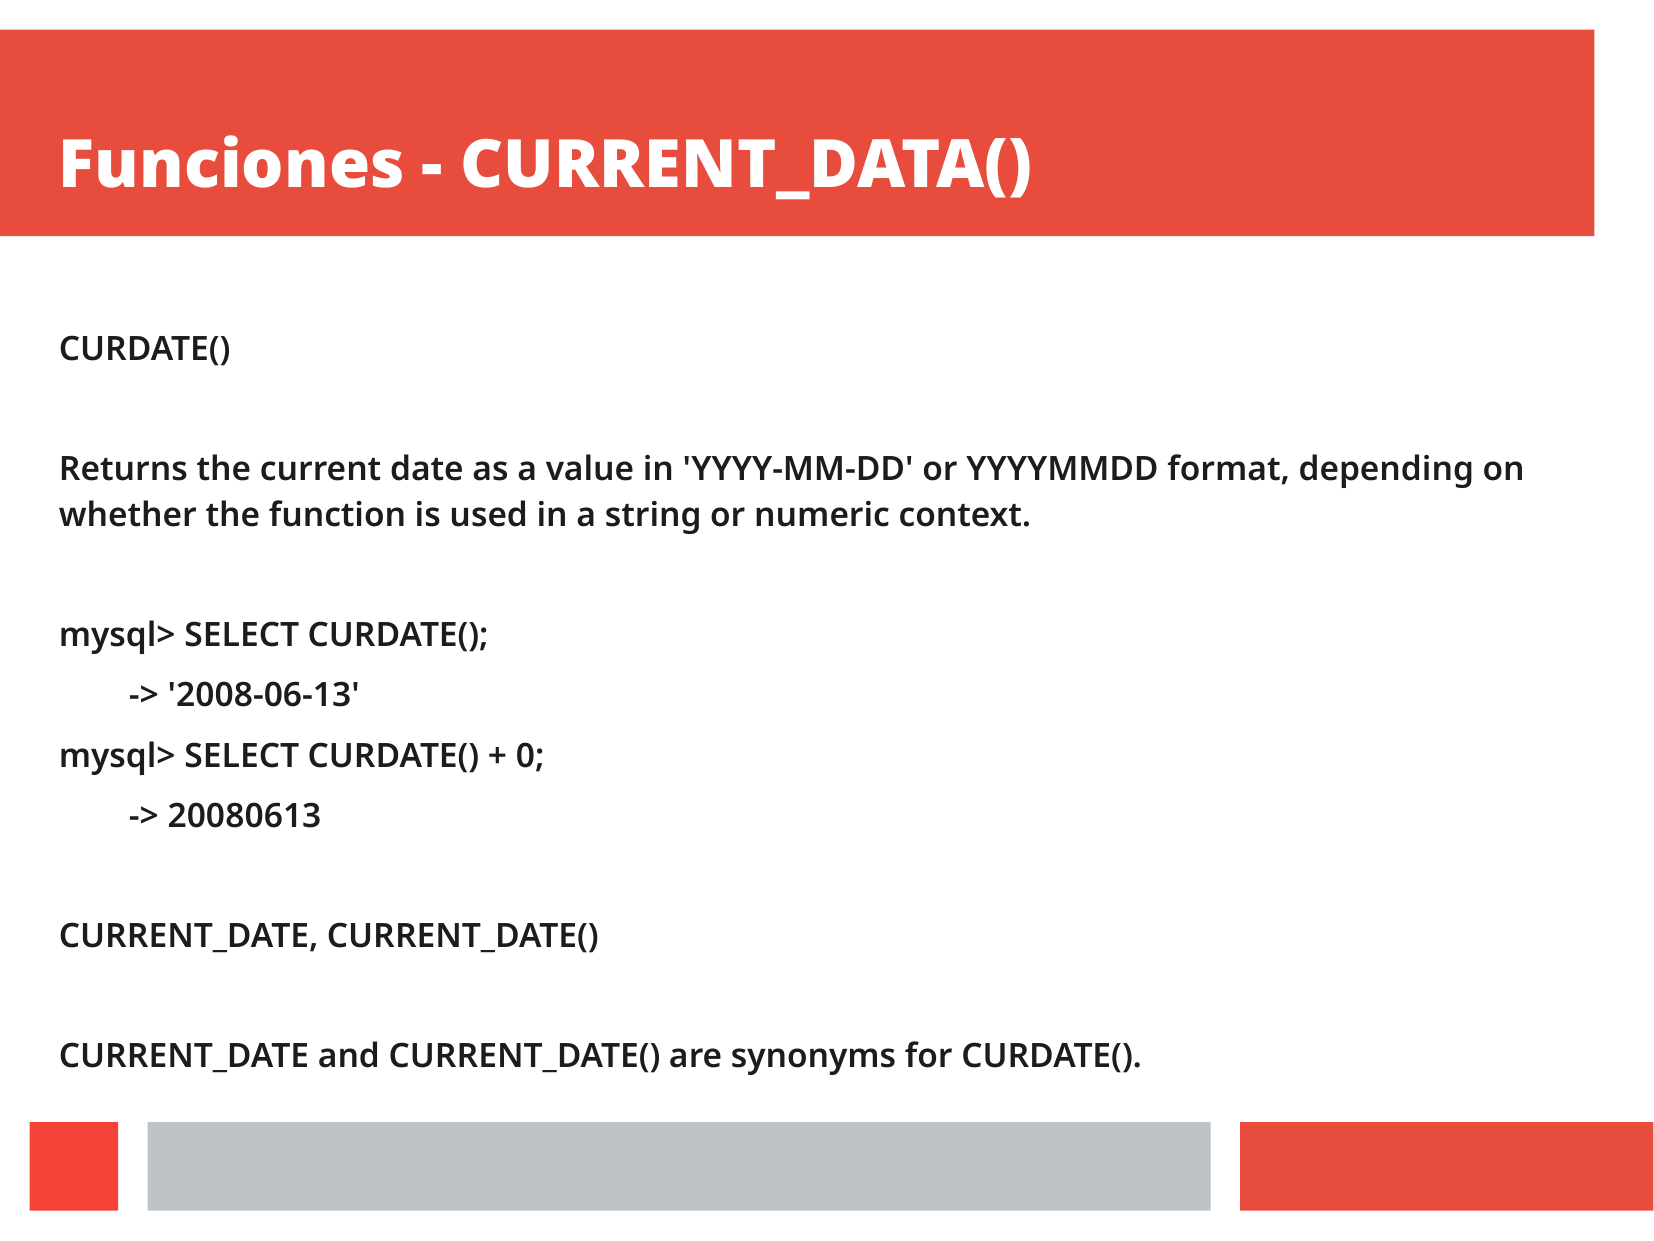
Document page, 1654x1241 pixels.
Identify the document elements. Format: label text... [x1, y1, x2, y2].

title Funciones - CURRENT_DATA() [59, 59, 1595, 207]
list CURDATE() Returns the current date as a value in 'YYYY-MM-DD' or YYYYMMDD format, depending on whether the function is used in a string or numeric context. mysql> SELECT CURDATE(); -> '2008-06-13' mysql> SELECT CURDATE() + 0; -> 20080613 CURRENT_DATE, CURRENT_DATE() CURRENT_DATE and CURRENT_DATE() are synonyms for CURDATE(). [59, 324, 1565, 1093]
